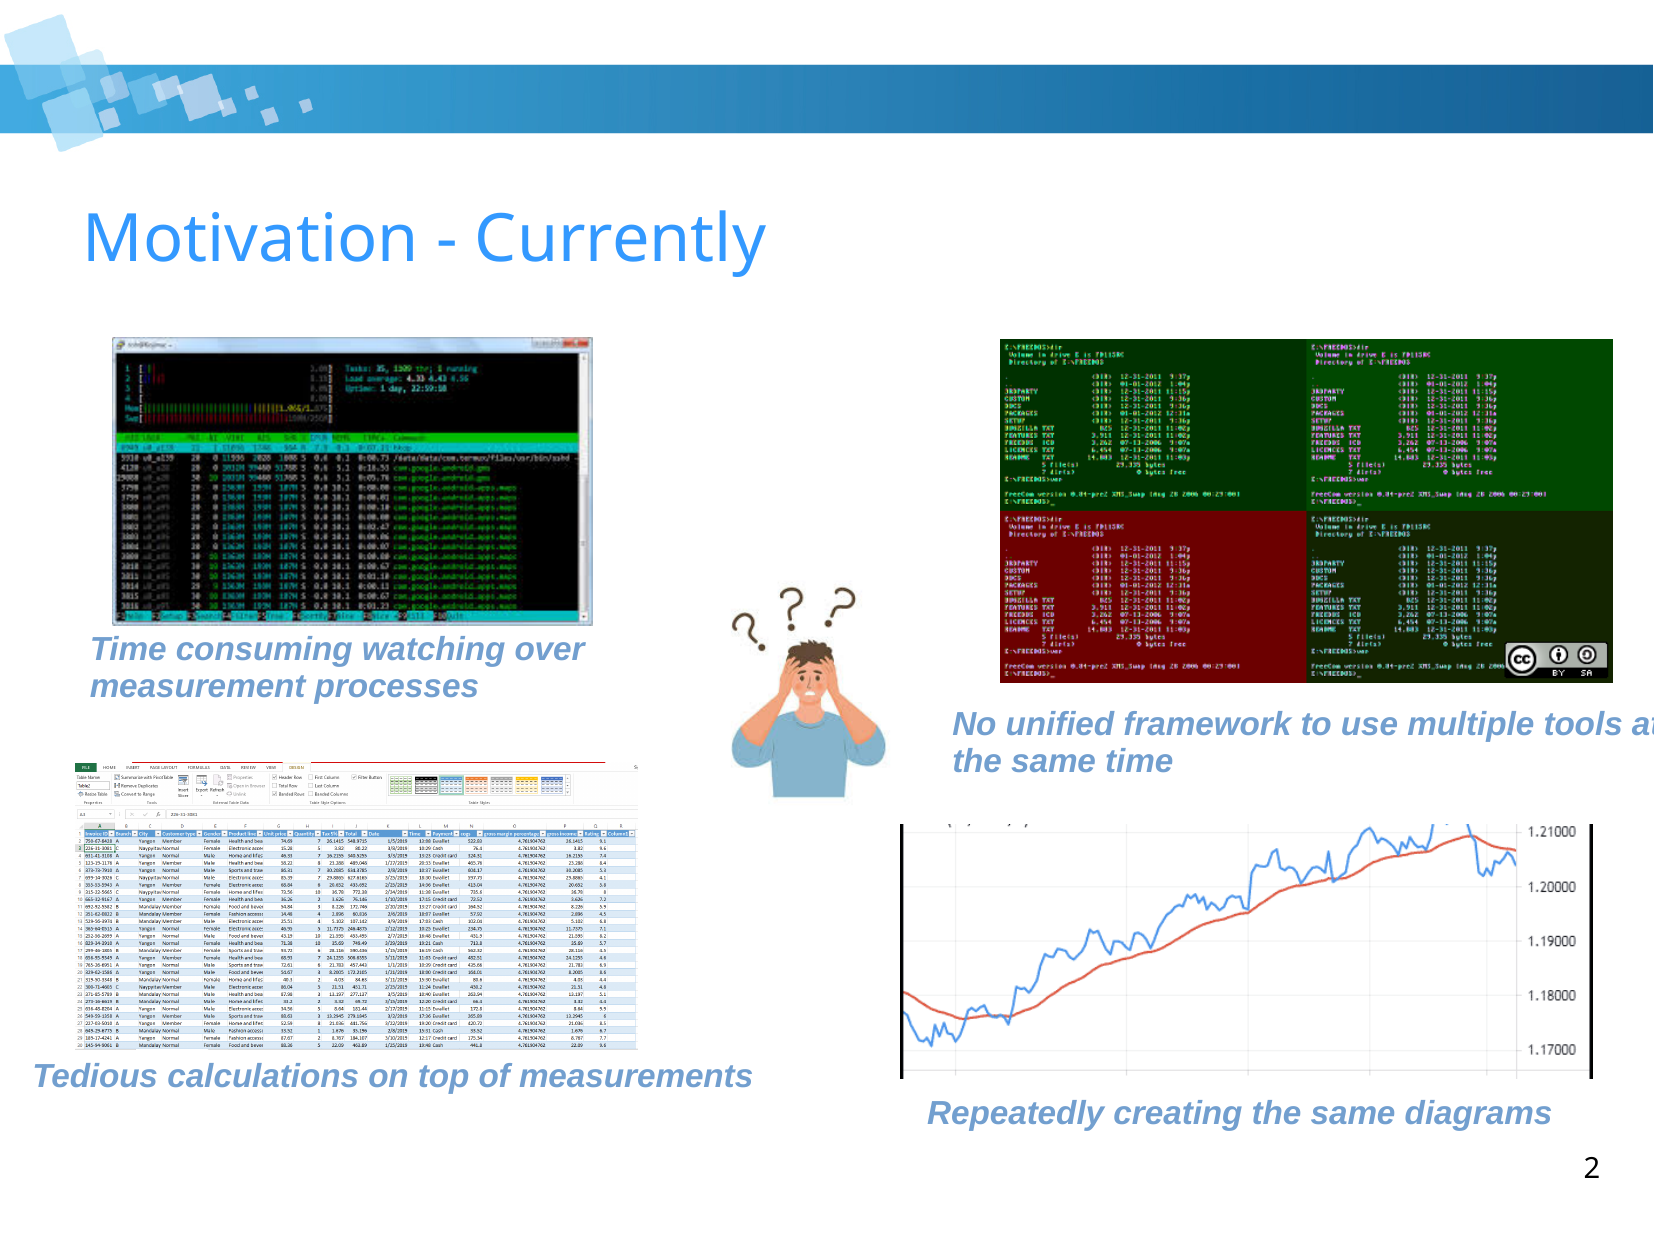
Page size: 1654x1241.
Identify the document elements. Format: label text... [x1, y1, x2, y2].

text_box Tedious calculations on top of measurements [17, 1050, 863, 1107]
title Motivation - Currently [82, 132, 1571, 340]
picture [0, 0, 1653, 1238]
text_box Repeatedly creating the same diagrams [912, 1087, 1654, 1140]
text_box Time consuming watching over measurement processes [75, 623, 759, 712]
text_box No unified framework to use multiple tools at the same time [937, 698, 1654, 787]
